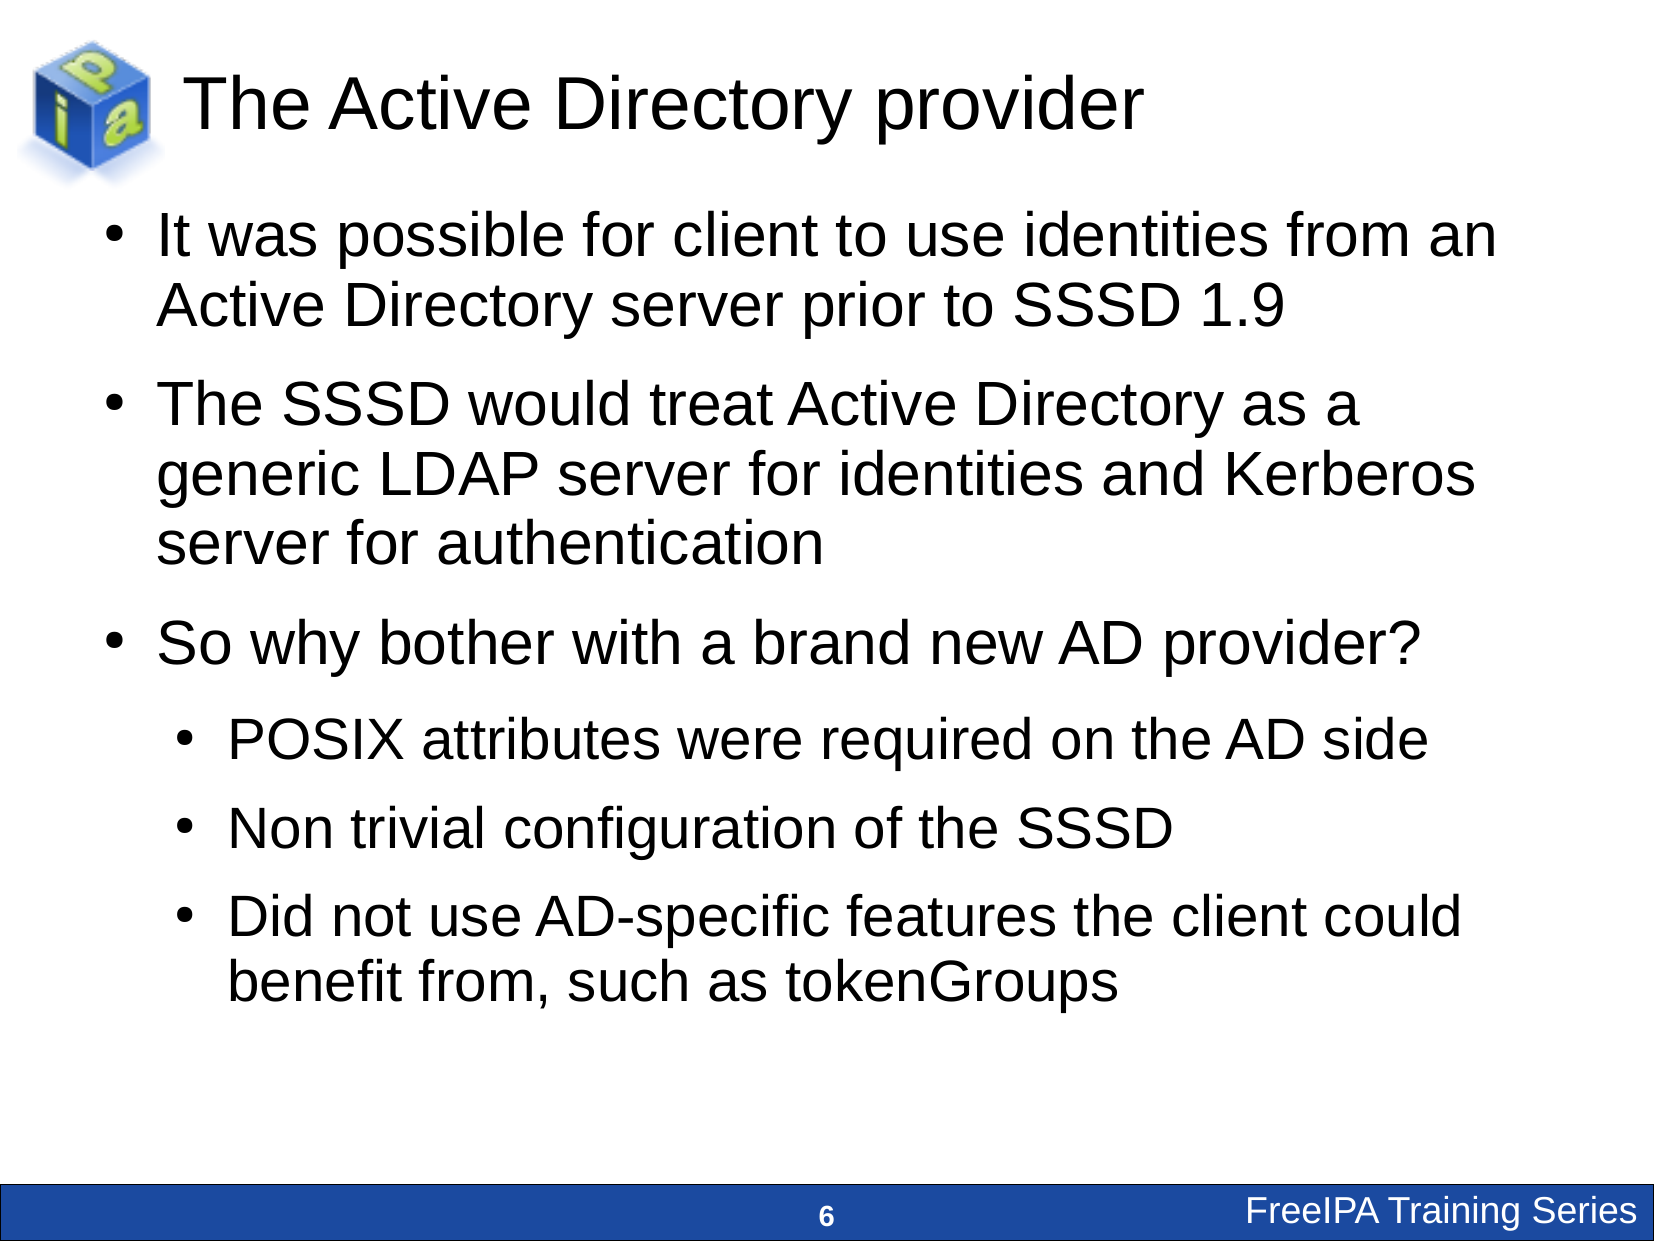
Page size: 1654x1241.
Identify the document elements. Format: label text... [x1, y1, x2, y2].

title The Active Directory provider [182, 31, 1579, 177]
picture [17, 34, 165, 193]
list It was possible for client to use identities from an Active Directory server prior to SSSD 1.9 The SSSD would treat Active Directory as a generic LDAP server for identities and Kerberos server for authentication So why bother with a brand new AD provider? POSIX attributes were required on the AD side Non trivial configuration of the SSSD Did not use AD-specific features the client could benefit from, such as tokenGroups [85, 200, 1574, 1014]
